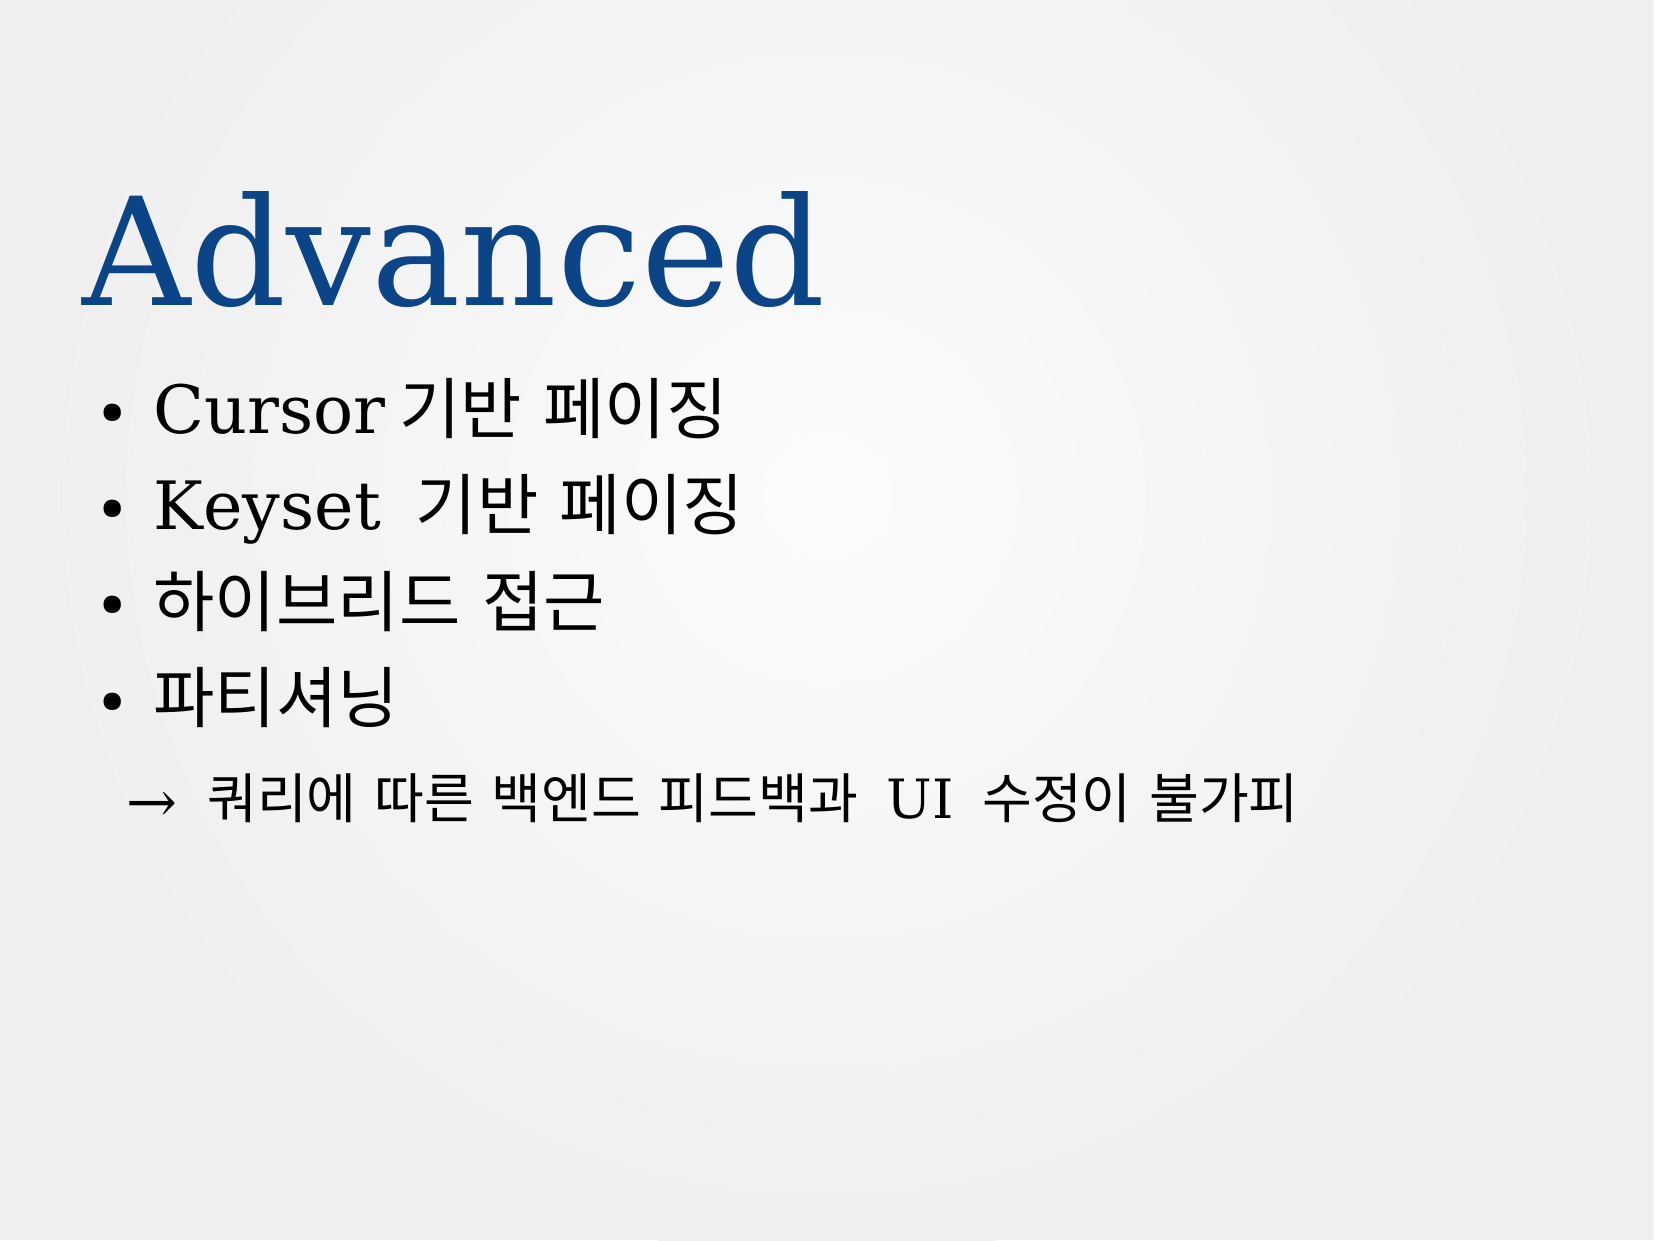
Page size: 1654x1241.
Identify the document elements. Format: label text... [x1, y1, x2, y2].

list Cursor기반 페이징 Keyset 기반 페이징 하이브리드 접근 파티셔닝 → 쿼리에 따른 백엔드 피드백과 UI 수정이 불가피 [82, 380, 1571, 1060]
title Advanced [82, 80, 1654, 337]
